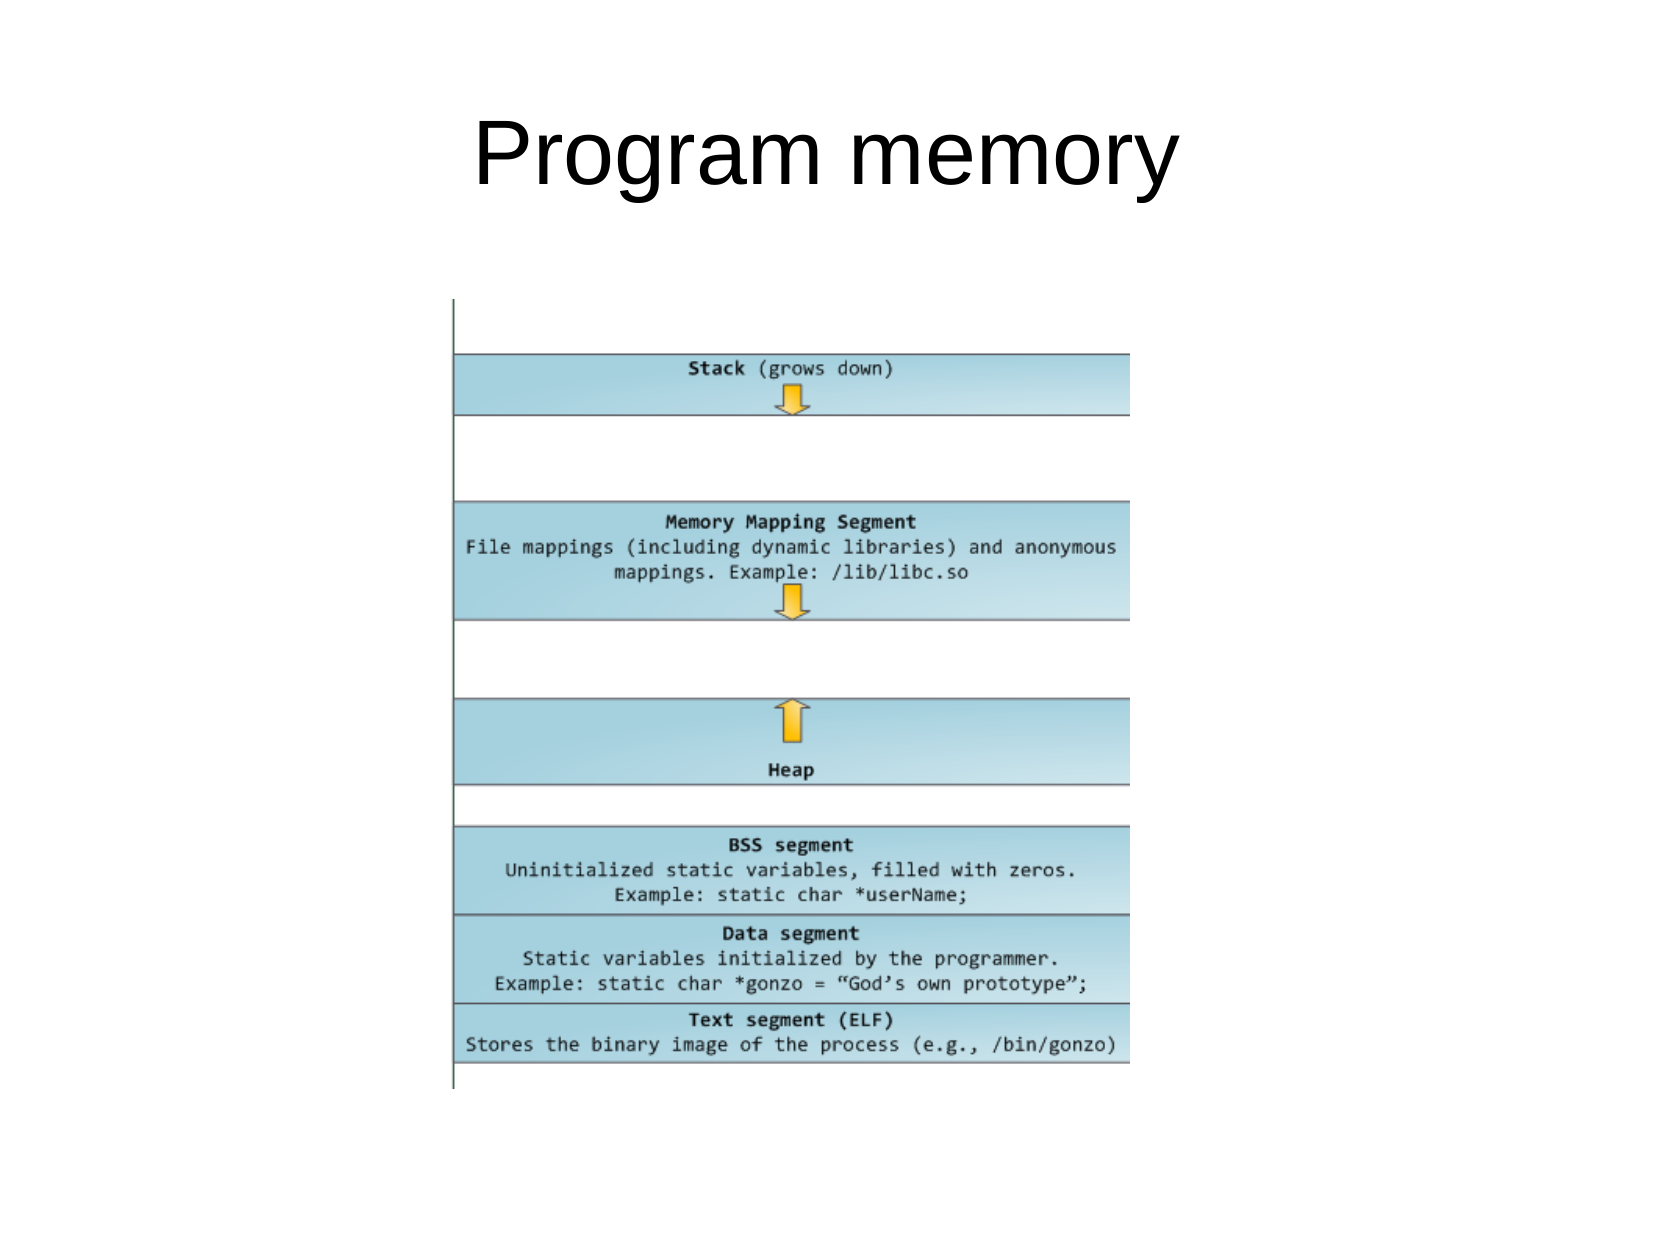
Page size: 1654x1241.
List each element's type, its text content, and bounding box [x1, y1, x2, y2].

picture [450, 299, 1130, 1089]
title Program memory [82, 49, 1571, 257]
